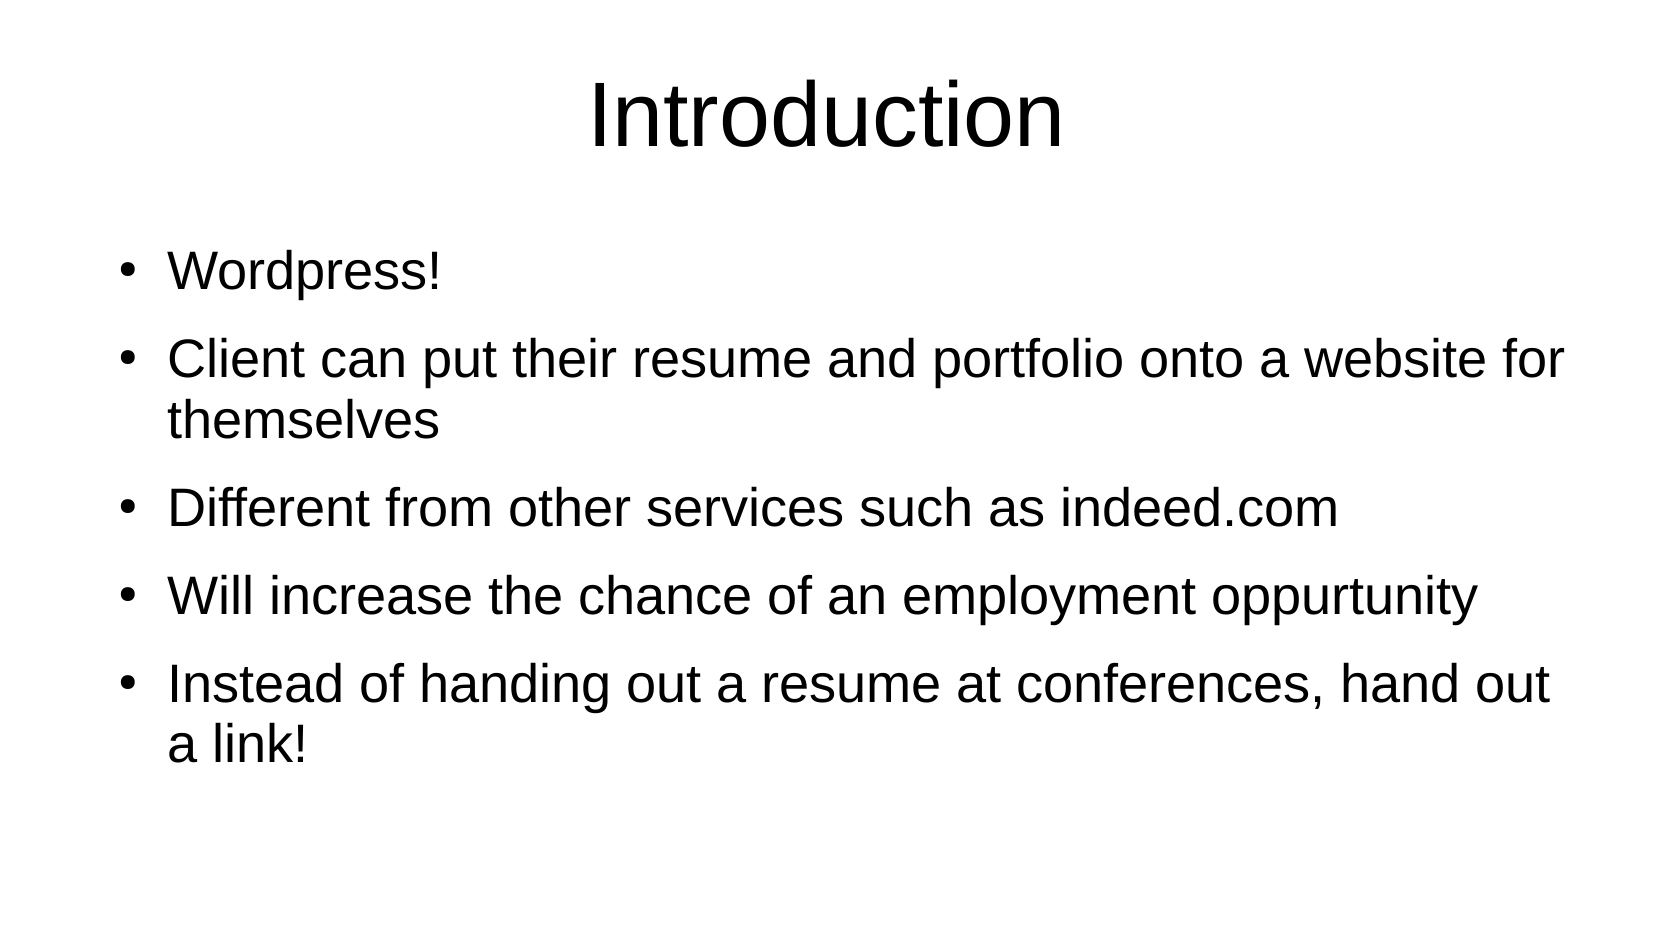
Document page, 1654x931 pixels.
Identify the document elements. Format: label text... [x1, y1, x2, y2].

title Introduction [82, 37, 1571, 193]
list Wordpress! Client can put their resume and portfolio onto a website for themselves Different from other services such as indeed.com Will increase the chance of an employment oppurtunity Instead of handing out a resume at conferences, hand out a link! [101, 240, 1591, 781]
